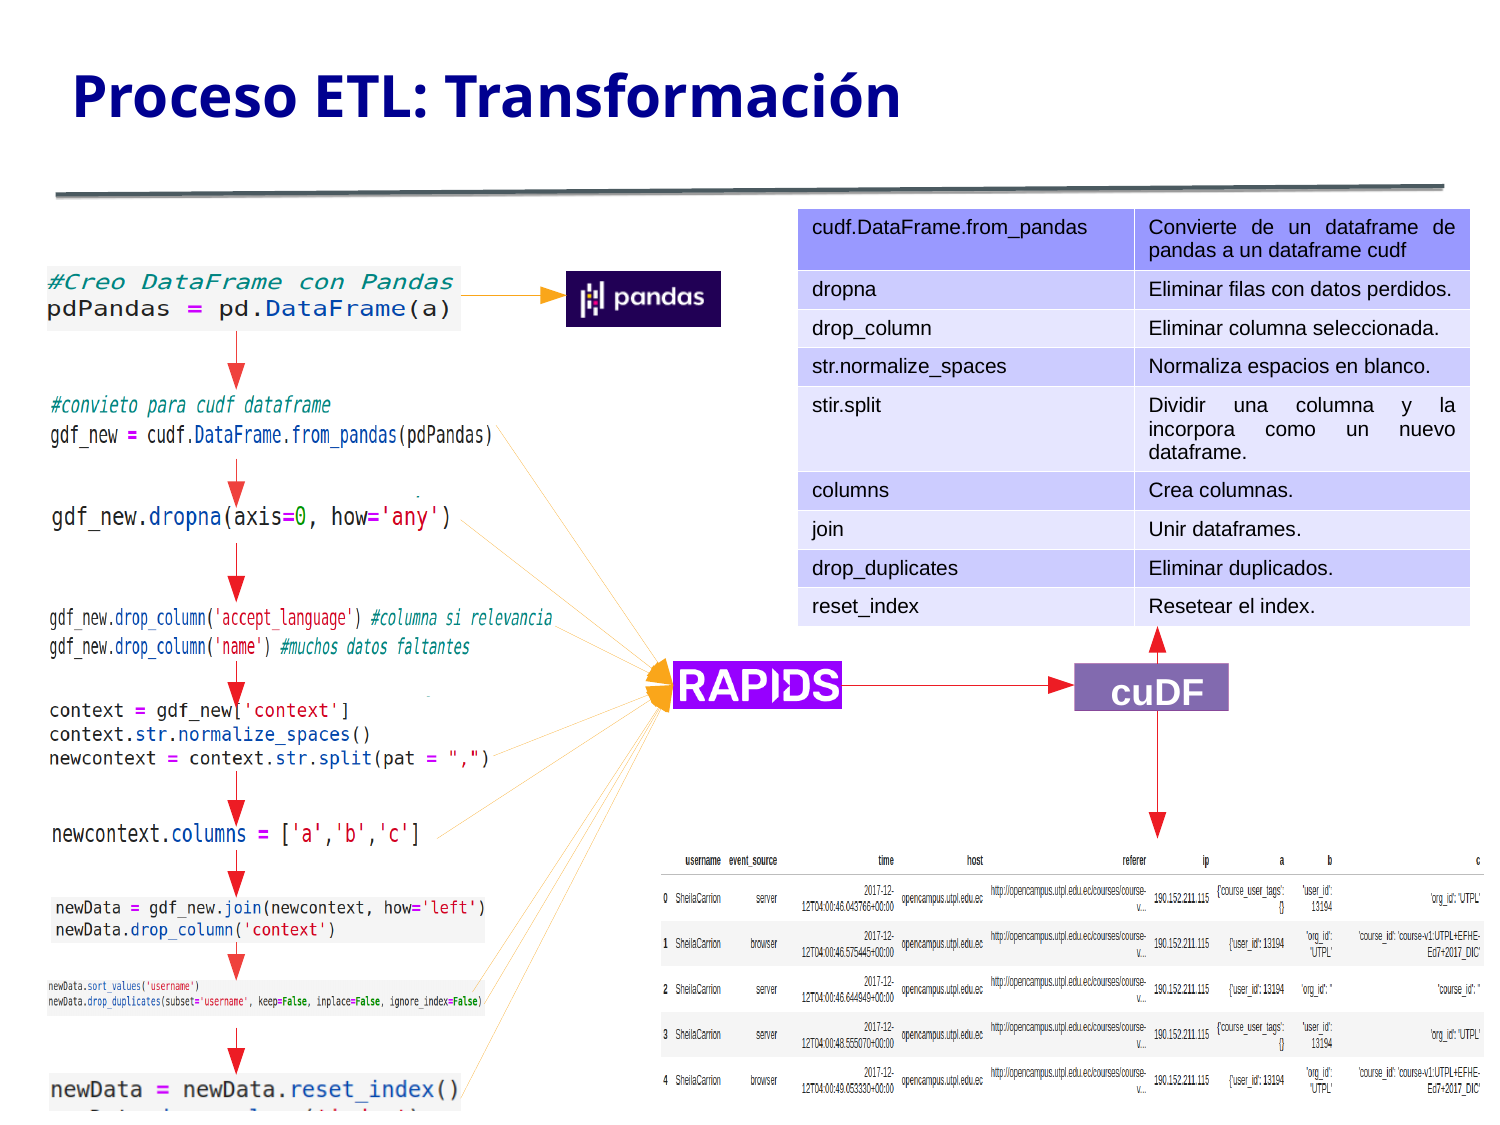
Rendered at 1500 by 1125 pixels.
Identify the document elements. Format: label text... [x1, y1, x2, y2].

table_cell join [798, 511, 1134, 549]
picture [673, 661, 842, 709]
table_cell reset_index [798, 588, 1134, 626]
text_box cuDF [1074, 663, 1241, 721]
table_cell Eliminar duplicados. [1135, 550, 1470, 587]
table_cell drop_duplicates [798, 550, 1134, 587]
picture [51, 897, 485, 943]
table_cell dropna [798, 271, 1134, 309]
table_header Convierte de un dataframe de pandas a un dataframe cudf [1135, 209, 1470, 270]
table_cell Dividir una columna y la incorpora como un nuevo dataframe. [1135, 387, 1470, 471]
table_cell Eliminar filas con datos perdidos. [1135, 271, 1470, 309]
picture [566, 271, 721, 327]
table_cell stir.split [798, 387, 1134, 471]
picture [48, 496, 461, 551]
table_cell Unir dataframes. [1135, 511, 1470, 549]
picture [47, 696, 494, 772]
picture [47, 602, 556, 662]
picture [48, 389, 497, 459]
table_cell Eliminar columna seleccionada. [1135, 310, 1470, 347]
table_cell Normaliza espacios en blanco. [1135, 348, 1470, 386]
table_cell Resetear el index. [1135, 588, 1470, 626]
picture [47, 266, 461, 331]
title Proceso ETL: Transformación [56, 45, 1442, 143]
picture [661, 850, 1489, 1111]
table_header cudf.DataFrame.from_pandas [798, 209, 1134, 270]
table_cell Crea columnas. [1135, 472, 1470, 510]
picture [49, 814, 426, 863]
table_cell str.normalize_spaces [798, 348, 1134, 386]
table_cell columns [798, 472, 1134, 510]
picture [47, 980, 485, 1016]
table_cell drop_column [798, 310, 1134, 347]
picture [49, 1073, 461, 1111]
